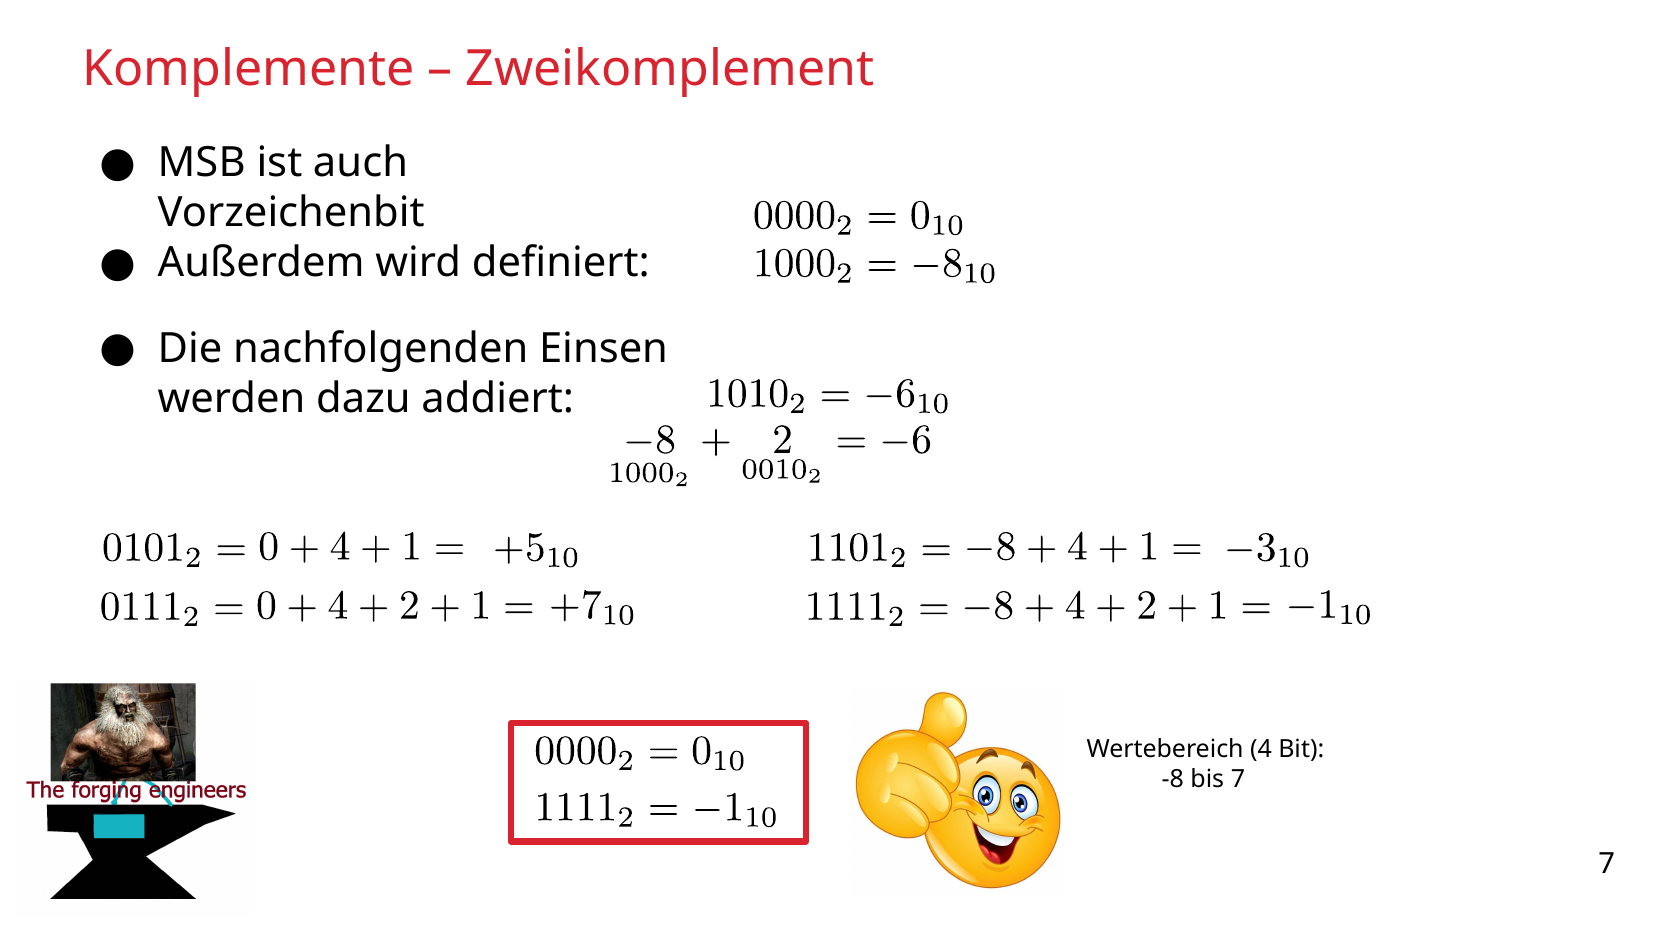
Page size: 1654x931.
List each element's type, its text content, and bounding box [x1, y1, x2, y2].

picture [805, 531, 952, 569]
picture [534, 736, 744, 771]
picture [752, 248, 995, 284]
picture [491, 531, 579, 569]
subtitle MSB ist auch Vorzeichenbit Außerdem wird definiert: [82, 134, 686, 252]
picture [534, 792, 776, 828]
title Komplemente – Zweikomplement [82, 37, 1571, 95]
picture [752, 200, 963, 236]
picture [850, 684, 1066, 896]
picture [547, 588, 635, 627]
picture [706, 379, 948, 414]
picture [963, 531, 1201, 563]
picture [961, 590, 1270, 622]
picture [803, 590, 950, 628]
picture [256, 590, 533, 622]
picture [98, 590, 245, 628]
picture [258, 531, 464, 563]
text_box Wertebereich (4 Bit): -8 bis 7 [1086, 732, 1347, 839]
text_box Die nachfolgenden Einsen werden dazu addiert: [82, 320, 685, 438]
picture [1221, 531, 1310, 569]
picture [17, 679, 254, 916]
picture [608, 425, 931, 487]
picture [1283, 588, 1372, 626]
picture [100, 531, 247, 569]
